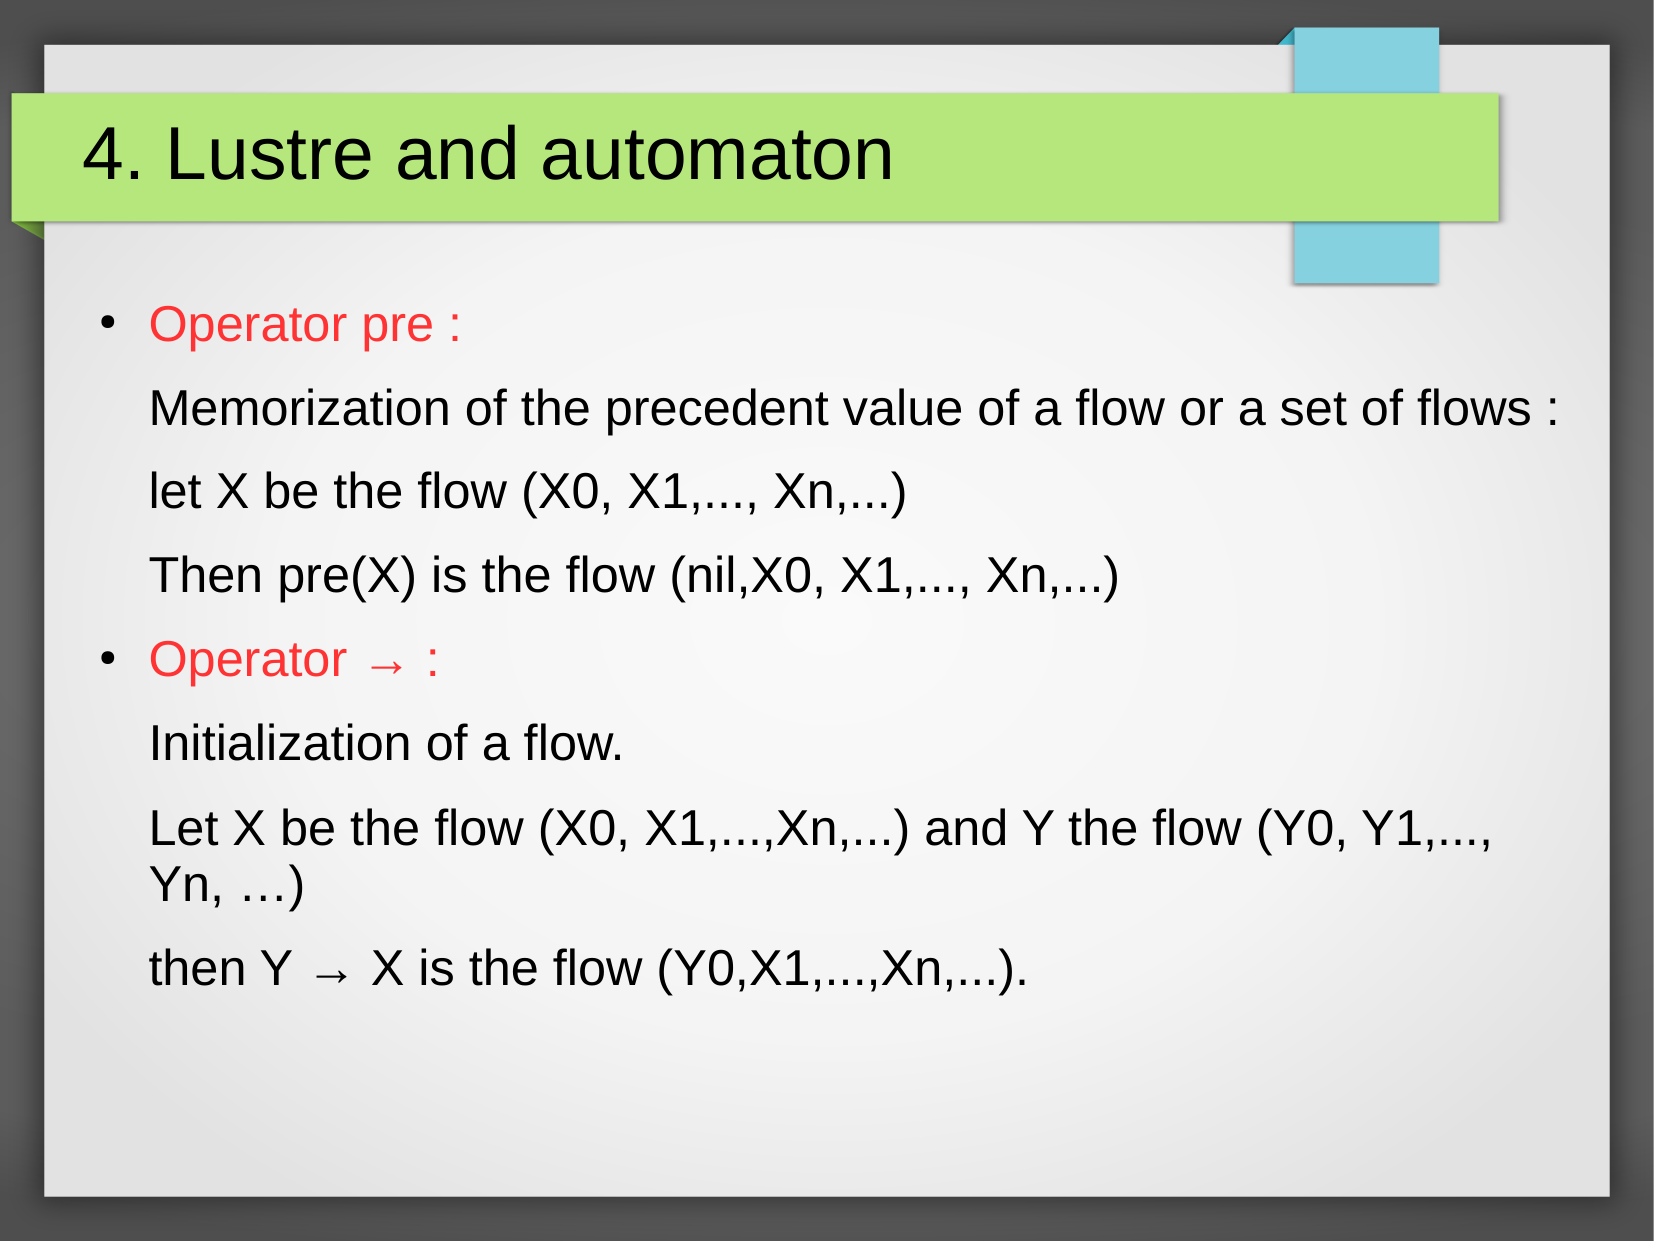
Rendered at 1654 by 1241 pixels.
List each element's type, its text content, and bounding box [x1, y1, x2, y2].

title 4. Lustre and automaton [82, 94, 1264, 213]
list Operator pre : Memorization of the precedent value of a flow or a set of flows : let X be the flow (X0, X1,..., Xn,...) Then pre(X) is the flow (nil,X0, X1,..., Xn,...) Operator → : Initialization of a flow. Let X be the flow (X0, X1,...,Xn,...) and Y the flow (Y0, Y1,..., Yn, …) then Y → X is the flow (Y0,X1,...,Xn,...). [82, 295, 1571, 1015]
picture [0, 0, 1654, 1241]
